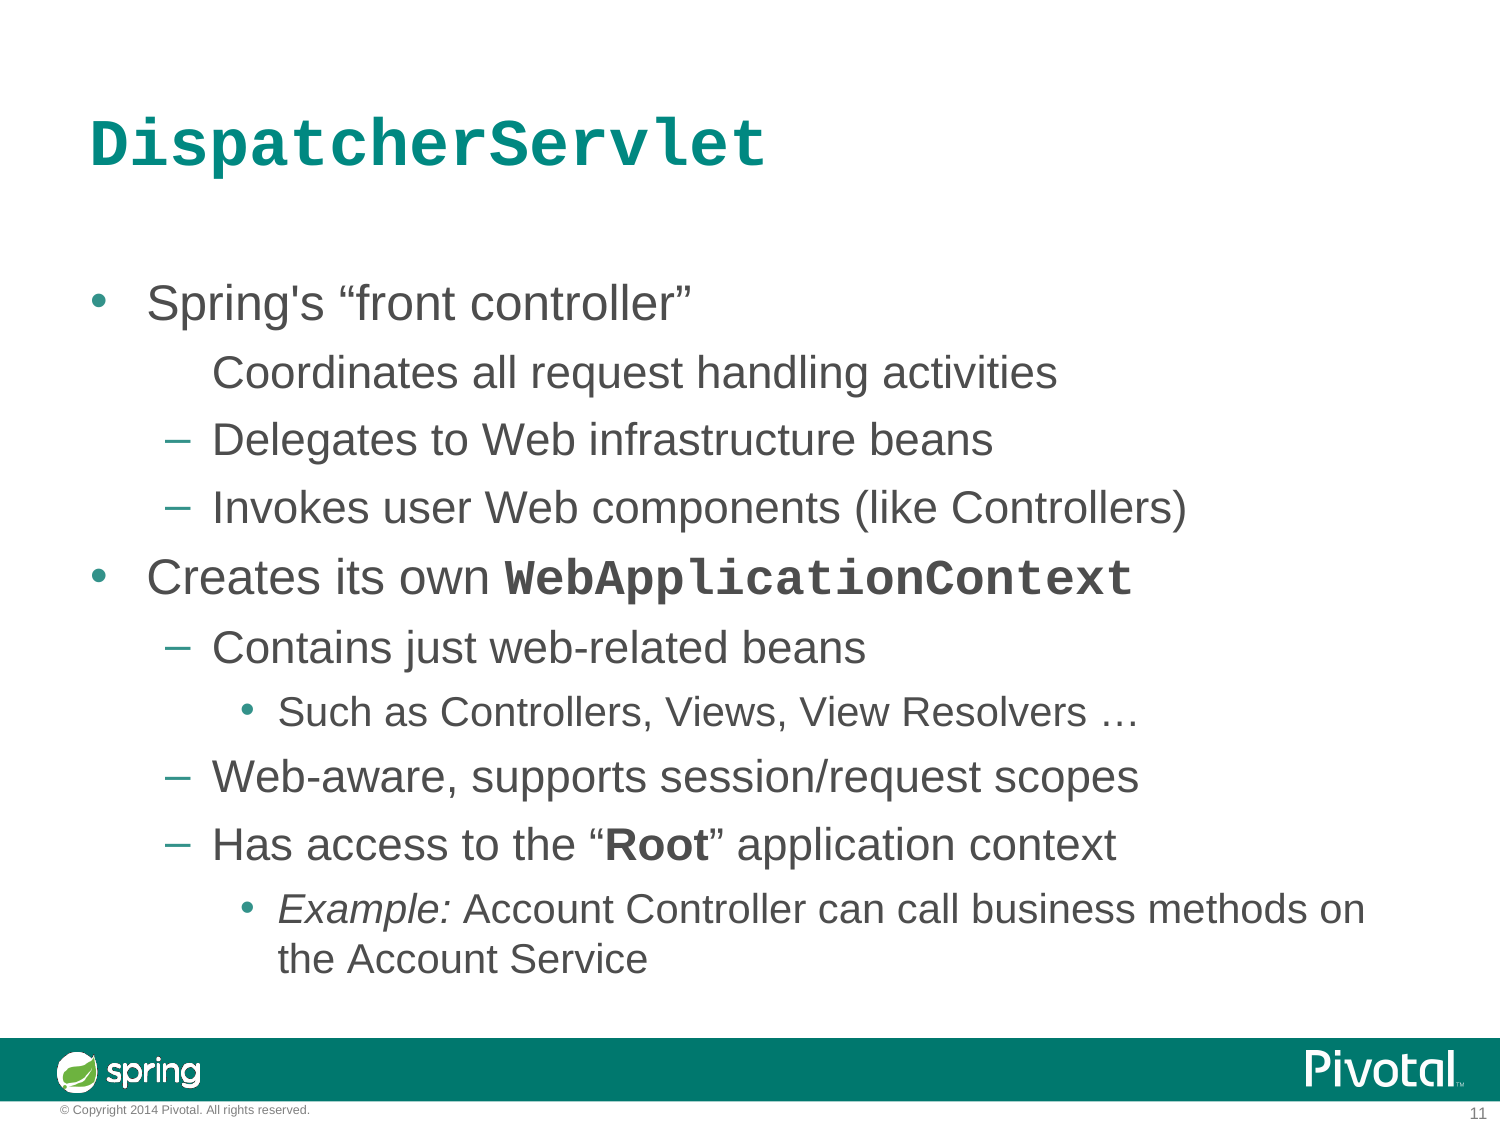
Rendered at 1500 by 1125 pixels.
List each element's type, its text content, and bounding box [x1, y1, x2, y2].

picture [1306, 1050, 1464, 1087]
list Spring's “front controller” Coordinates all request handling activities Delegates to Web infrastructure beans Invokes user Web components (like Controllers) Creates its own WebApplicationContext Contains just web-related beans Such as Controllers, Views, View Resolvers … Web-aware, supports session/request scopes Has access to the “Root” application context Example: Account Controller can call business methods on the Account Service [75, 262, 1426, 1040]
picture [32, 1041, 210, 1103]
title DispatcherServlet [75, 91, 1426, 187]
